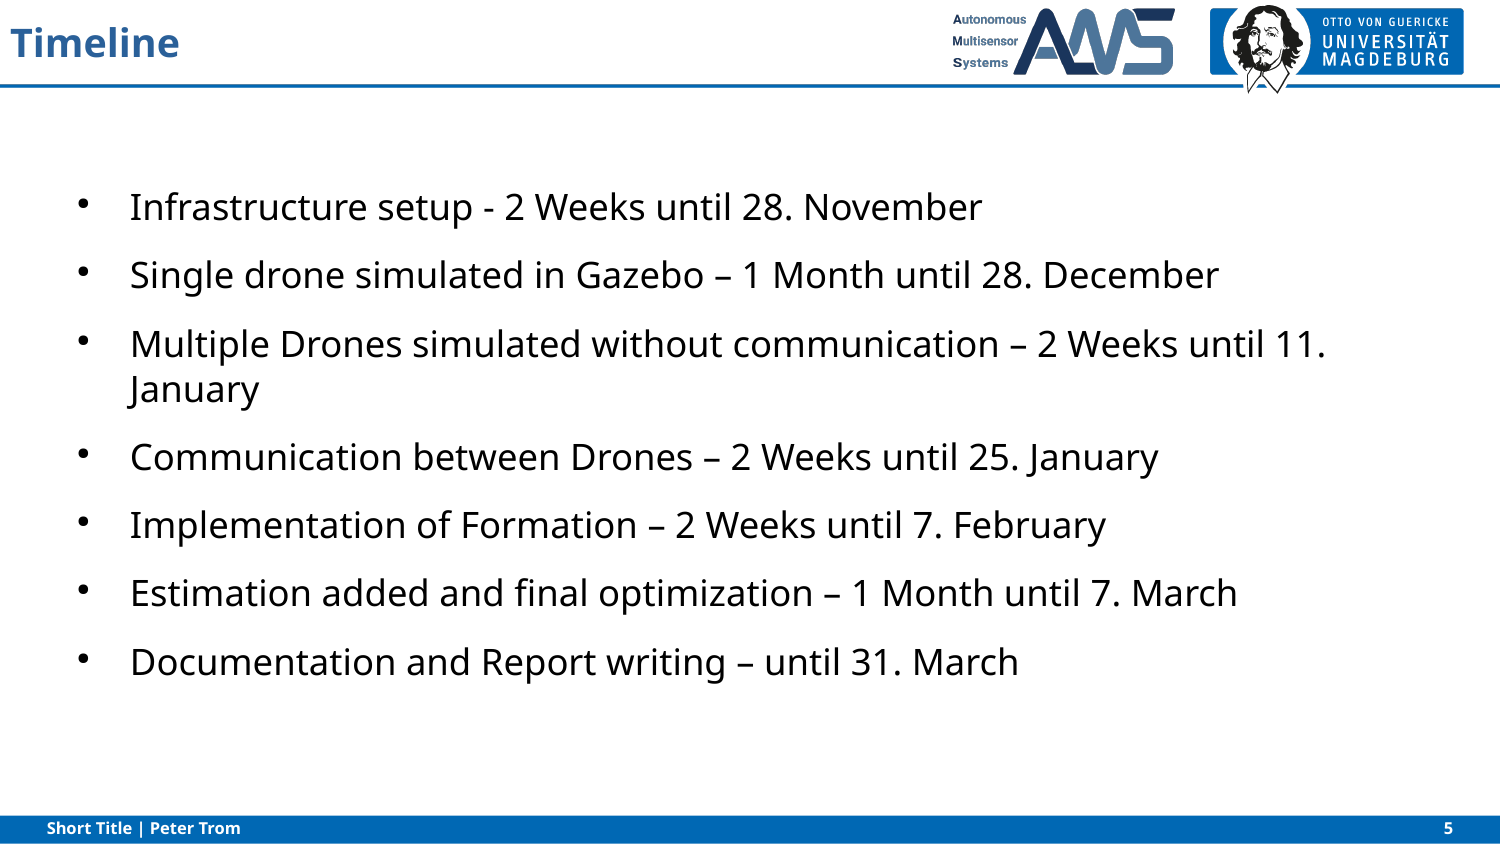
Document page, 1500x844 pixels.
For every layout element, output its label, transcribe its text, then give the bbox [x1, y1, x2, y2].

picture [0, 0, 1500, 103]
list Infrastructure setup - 2 Weeks until 28. November Single drone simulated in Gazebo – 1 Month until 28. December Multiple Drones simulated without communication – 2 Weeks until 11. January Communication between Drones – 2 Weeks until 25. January Implementation of Formation – 2 Weeks until 7. February Estimation added and final optimization – 1 Month until 7. March Documentation and Report writing – until 31. March [59, 184, 1441, 721]
title Timeline [0, 0, 943, 86]
